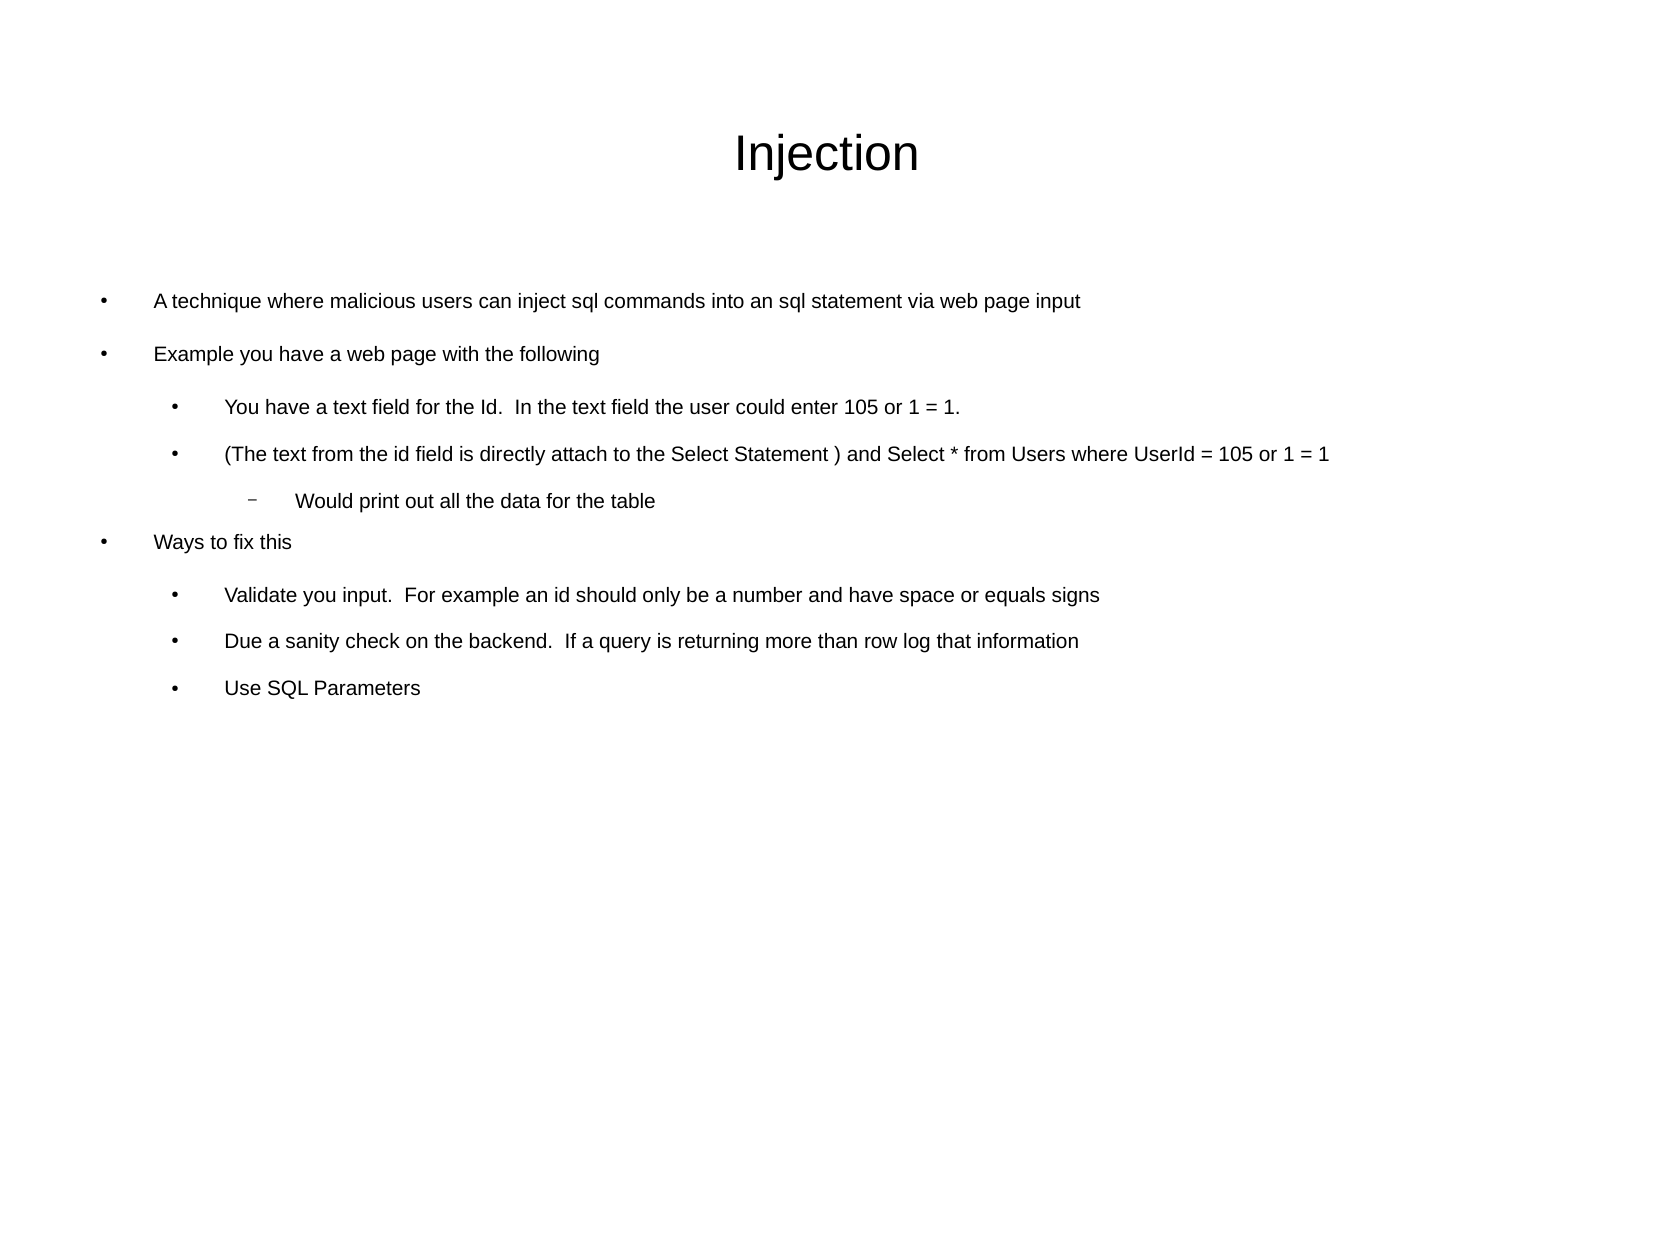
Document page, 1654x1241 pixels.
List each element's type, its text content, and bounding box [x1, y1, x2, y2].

list A technique where malicious users can inject sql commands into an sql statement via web page input Example you have a web page with the following You have a text field for the Id. In the text field the user could enter 105 or 1 = 1. (The text from the id field is directly attach to the Select Statement ) and Select * from Users where UserId = 105 or 1 = 1 Would print out all the data for the table Ways to fix this Validate you input. For example an id should only be a number and have space or equals signs Due a sanity check on the backend. If a query is returning more than row log that information Use SQL Parameters [82, 290, 1571, 1010]
title Injection [82, 49, 1571, 257]
